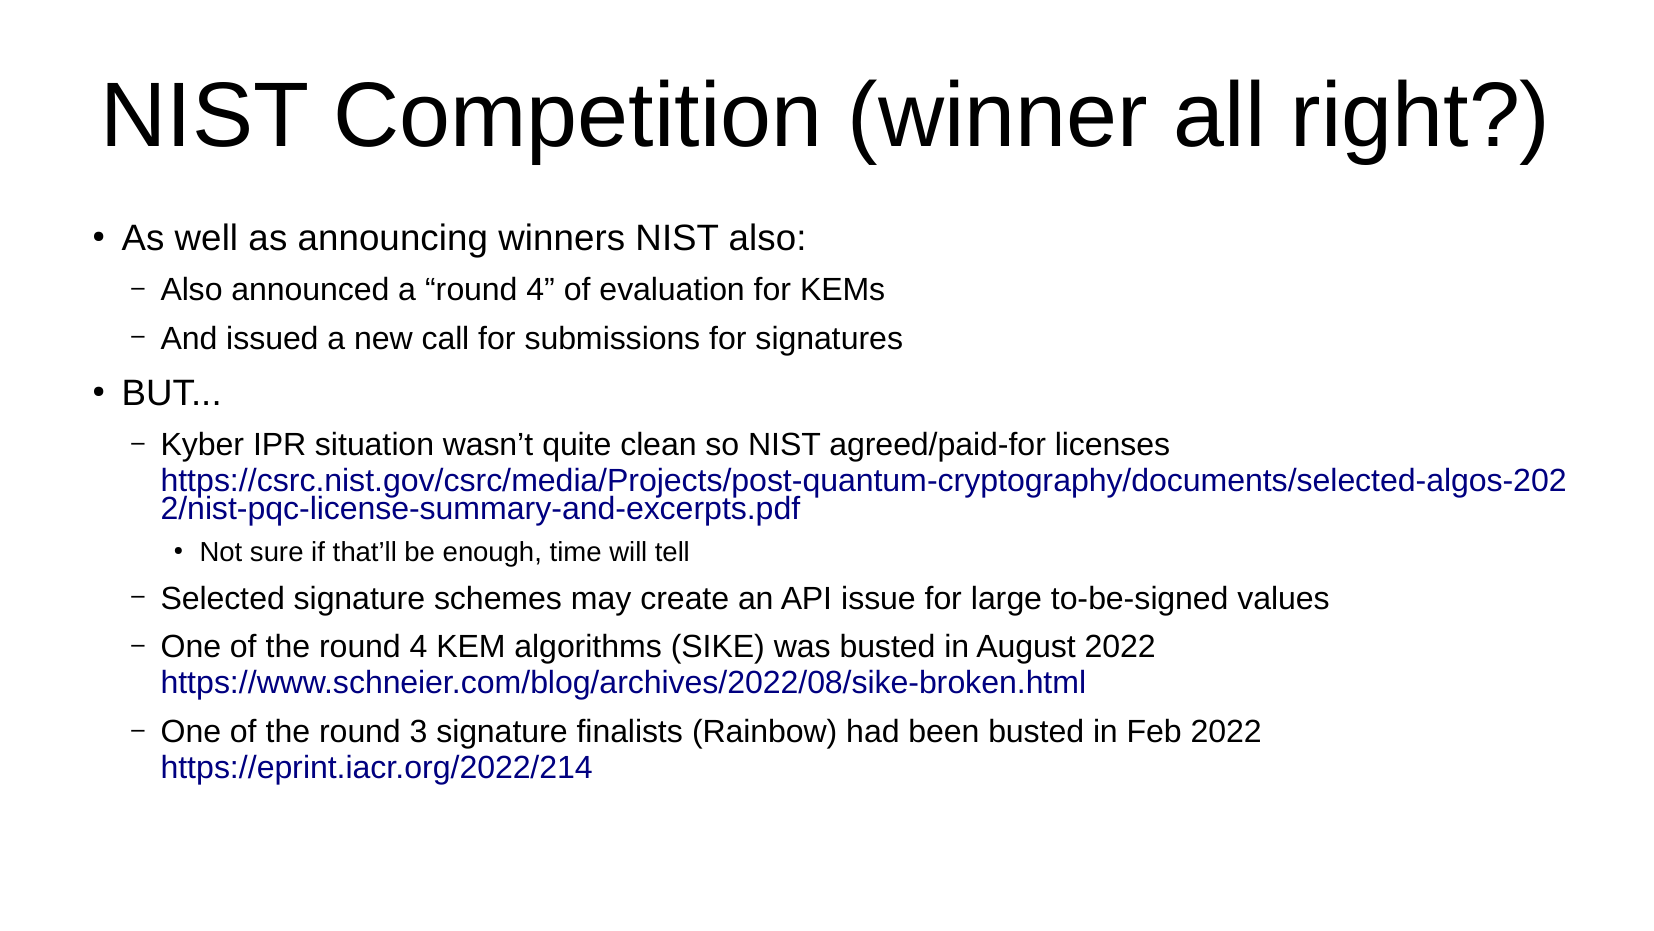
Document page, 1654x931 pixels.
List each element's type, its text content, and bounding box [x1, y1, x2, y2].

list As well as announcing winners NIST also: Also announced a “round 4” of evaluation for KEMs And issued a new call for submissions for signatures BUT... Kyber IPR situation wasn’t quite clean so NIST agreed/paid-for licenses https://csrc.nist.gov/csrc/media/Projects/post-quantum-cryptography/documents/selected-algos-2022/nist-pqc-license-summary-and-excerpts.pdf Not sure if that’ll be enough, time will tell Selected signature schemes may create an API issue for large to-be-signed values One of the round 4 KEM algorithms (SIKE) was busted in August 2022 https://www.schneier.com/blog/archives/2022/08/sike-broken.html One of the round 3 signature finalists (Rainbow) had been busted in Feb 2022 https://eprint.iacr.org/2022/214 [82, 217, 1571, 758]
title NIST Competition (winner all right?) [82, 37, 1571, 193]
